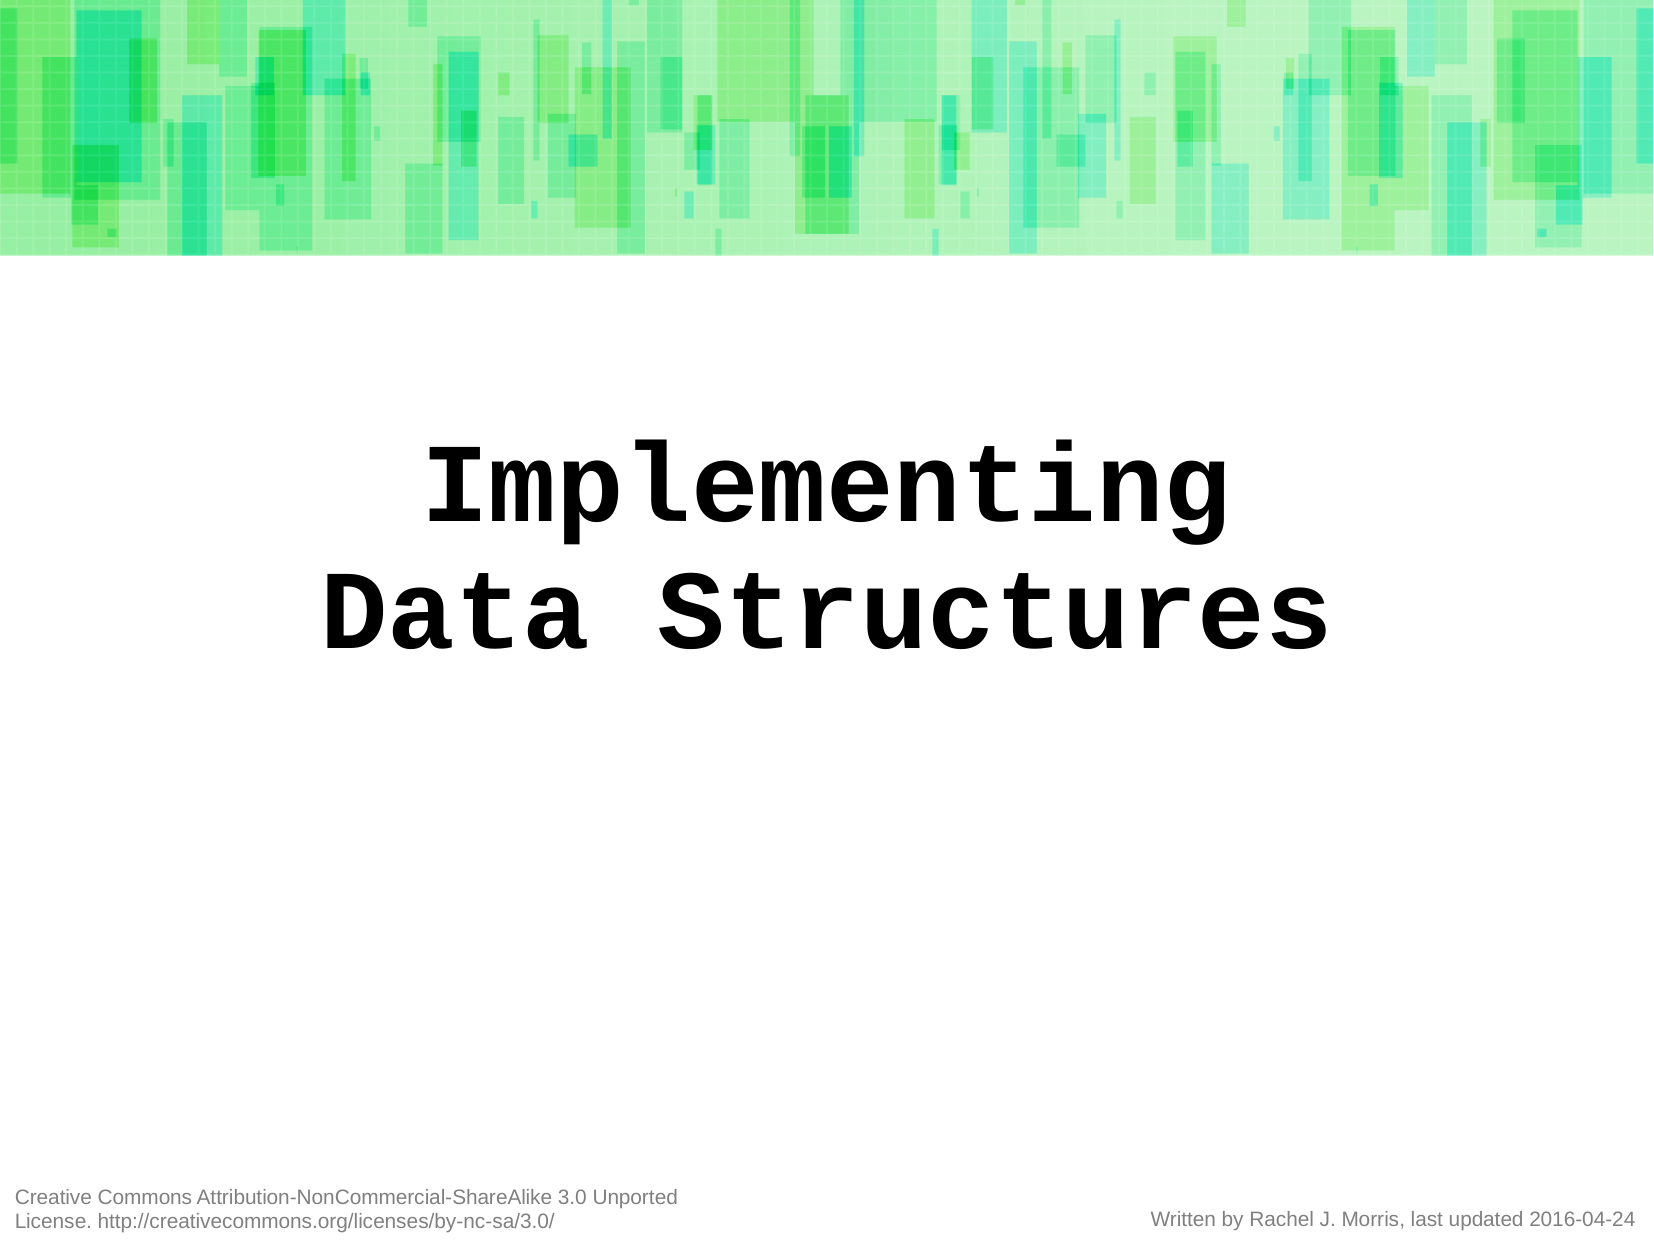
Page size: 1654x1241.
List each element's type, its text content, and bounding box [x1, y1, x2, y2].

text_box Written by Rachel J. Morris, last updated 2016-04-24 [840, 1200, 1651, 1239]
subtitle Implementing Data Structures [82, 285, 1571, 826]
text_box Creative Commons Attribution-NonCommercial-ShareAlike 3.0 Unported License. http://creativecommons.org/licenses/by-nc-sa/3.0/ [0, 1178, 751, 1241]
picture [0, 0, 1654, 1241]
